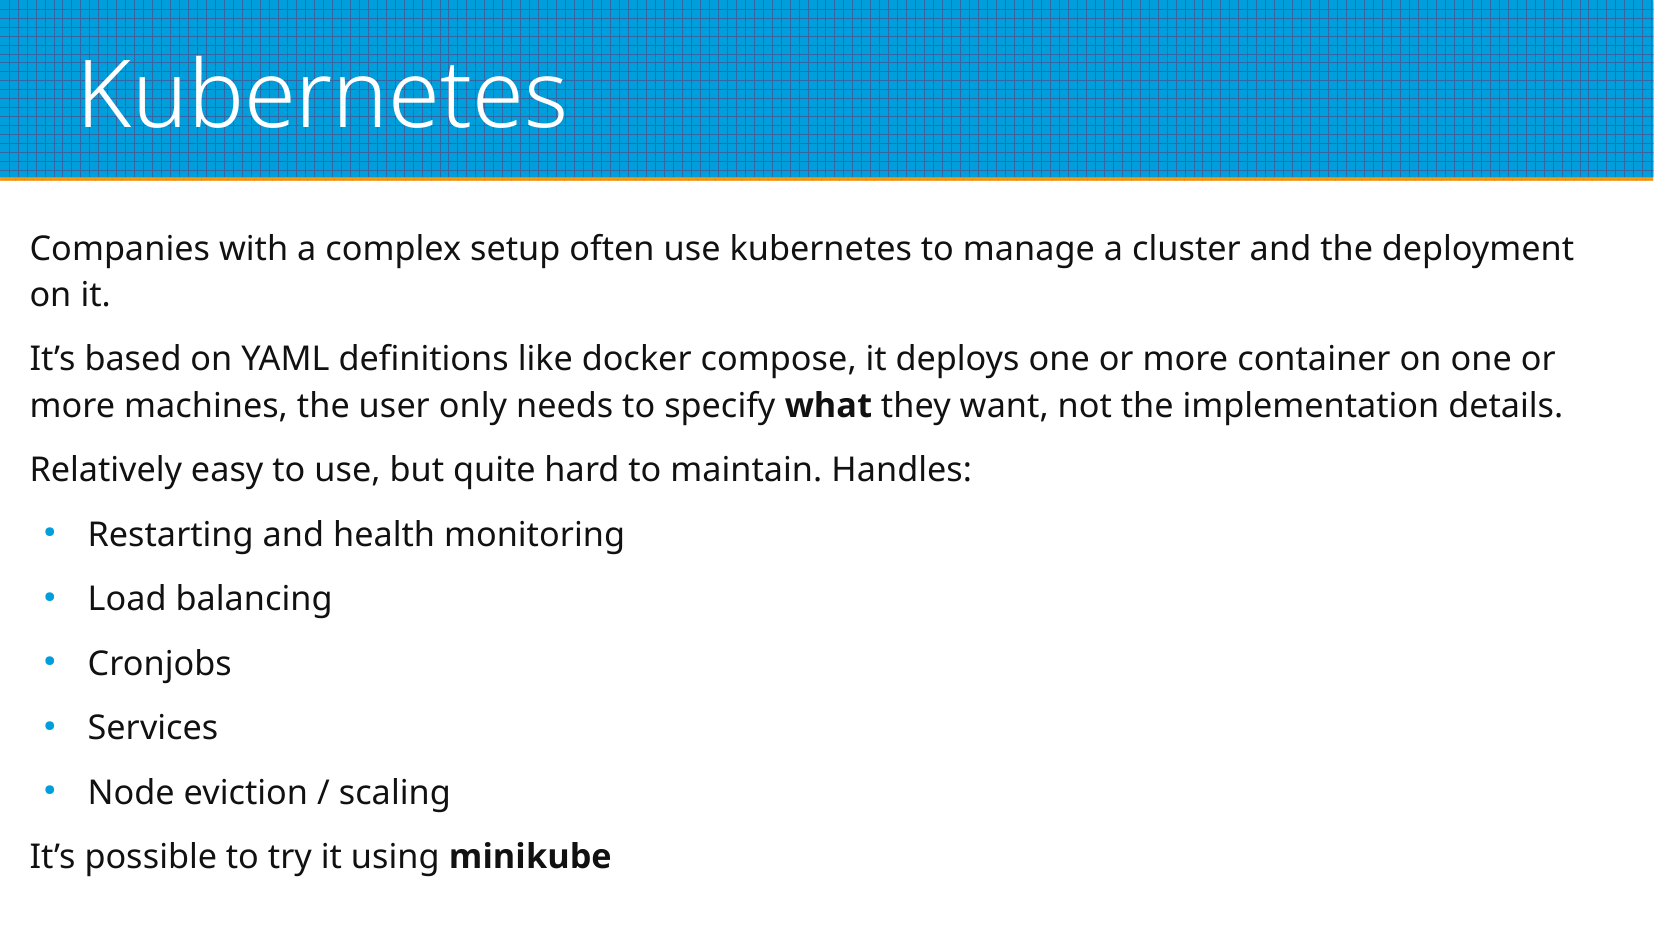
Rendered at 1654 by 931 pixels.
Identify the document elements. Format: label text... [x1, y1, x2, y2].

title Kubernetes [76, 0, 1565, 156]
list Companies with a complex setup often use kubernetes to manage a cluster and the deployment on it. It’s based on YAML definitions like docker compose, it deploys one or more container on one or more machines, the user only needs to specify what they want, not the implementation details. Relatively easy to use, but quite hard to maintain. Handles: Restarting and health monitoring Load balancing Cronjobs Services Node eviction / scaling It’s possible to try it using minikube [29, 223, 1625, 886]
